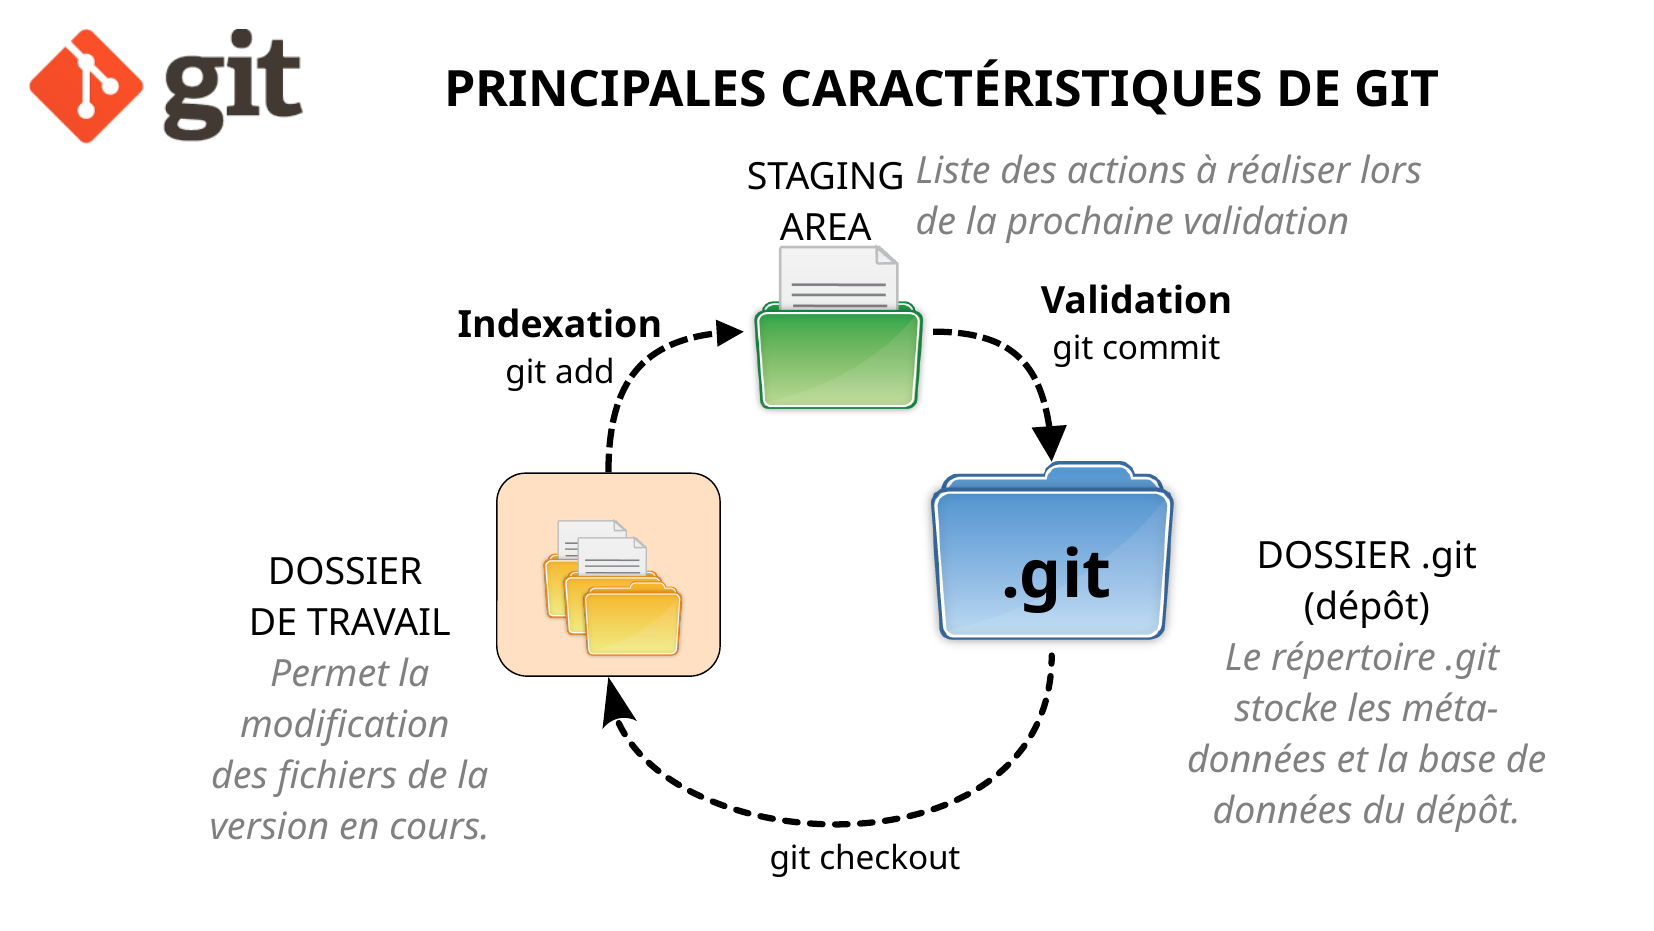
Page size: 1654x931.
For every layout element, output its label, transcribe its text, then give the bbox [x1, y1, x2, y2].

text_box Indexation git add [442, 289, 665, 384]
text_box DOSSIER DE TRAVAIL Permet la modification des fichiers de la version en cours. [194, 537, 544, 889]
picture [29, 29, 303, 144]
text_box Liste des actions à réaliser lors de la prochaine validation [900, 135, 1453, 277]
text_box .git [986, 518, 1120, 609]
text_box STAGING AREA [732, 141, 900, 241]
picture [743, 244, 934, 420]
text_box Validation git commit [1026, 277, 1241, 360]
text_box Principales caractéristiques de git [354, 50, 1530, 125]
picture [496, 472, 721, 677]
text_box git checkout [754, 826, 970, 879]
text_box DOSSIER .git (dépôt) Le répertoire .git stocke les méta-données et la base de données du dépôt. [1172, 521, 1595, 789]
picture [915, 461, 1189, 656]
